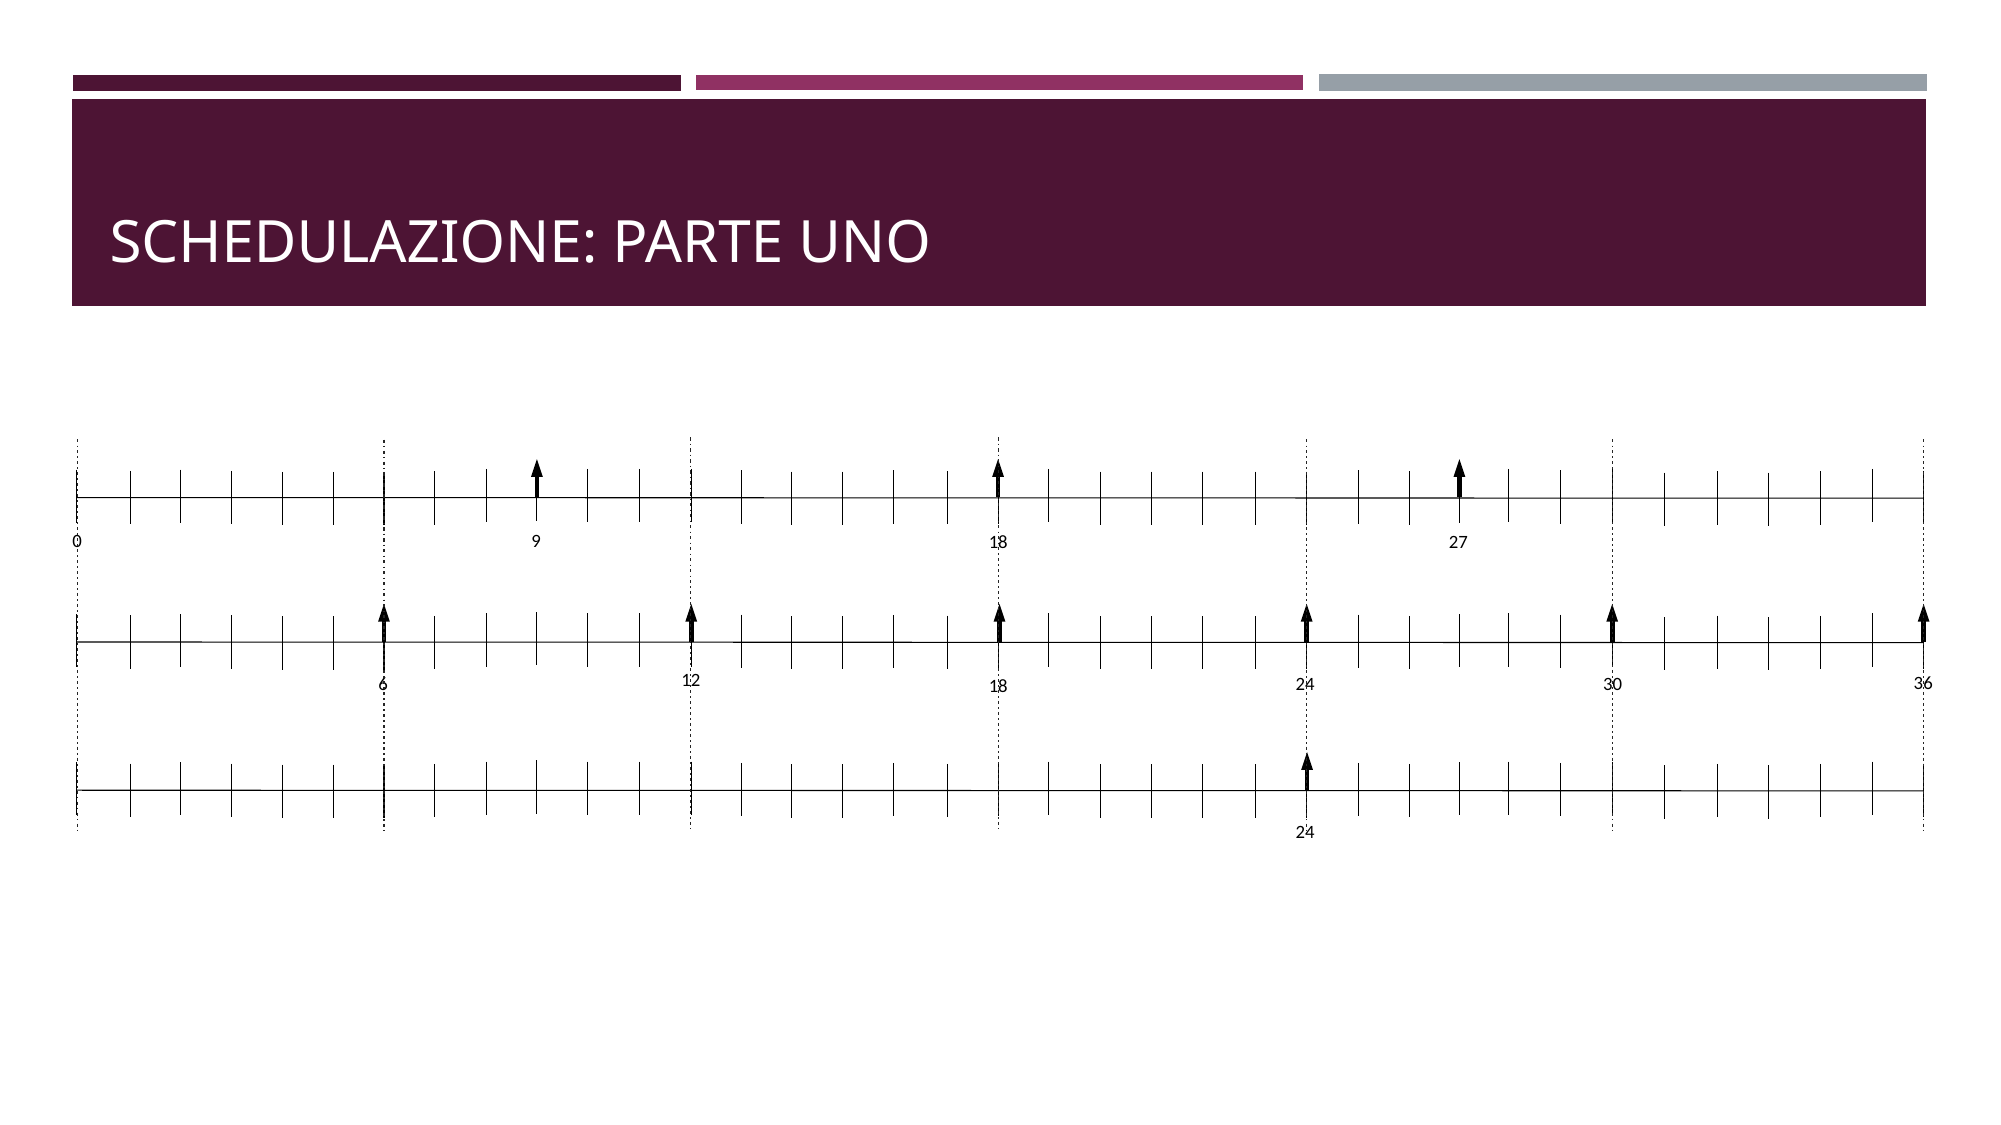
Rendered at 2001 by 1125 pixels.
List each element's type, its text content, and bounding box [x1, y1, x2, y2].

text_box 6 [363, 664, 405, 703]
text_box 30 [1585, 664, 1641, 702]
title schedulazione: parte uno [94, 119, 1904, 282]
text_box 12 [663, 660, 719, 698]
text_box 24 [1277, 664, 1333, 703]
text_box 18 [970, 666, 1026, 705]
text_box 24 [1277, 812, 1333, 851]
text_box 27 [1430, 522, 1487, 561]
text_box 18 [970, 522, 1026, 561]
text_box 9 [516, 521, 558, 559]
text_box 36 [1895, 663, 1951, 702]
text_box 0 [57, 521, 99, 559]
